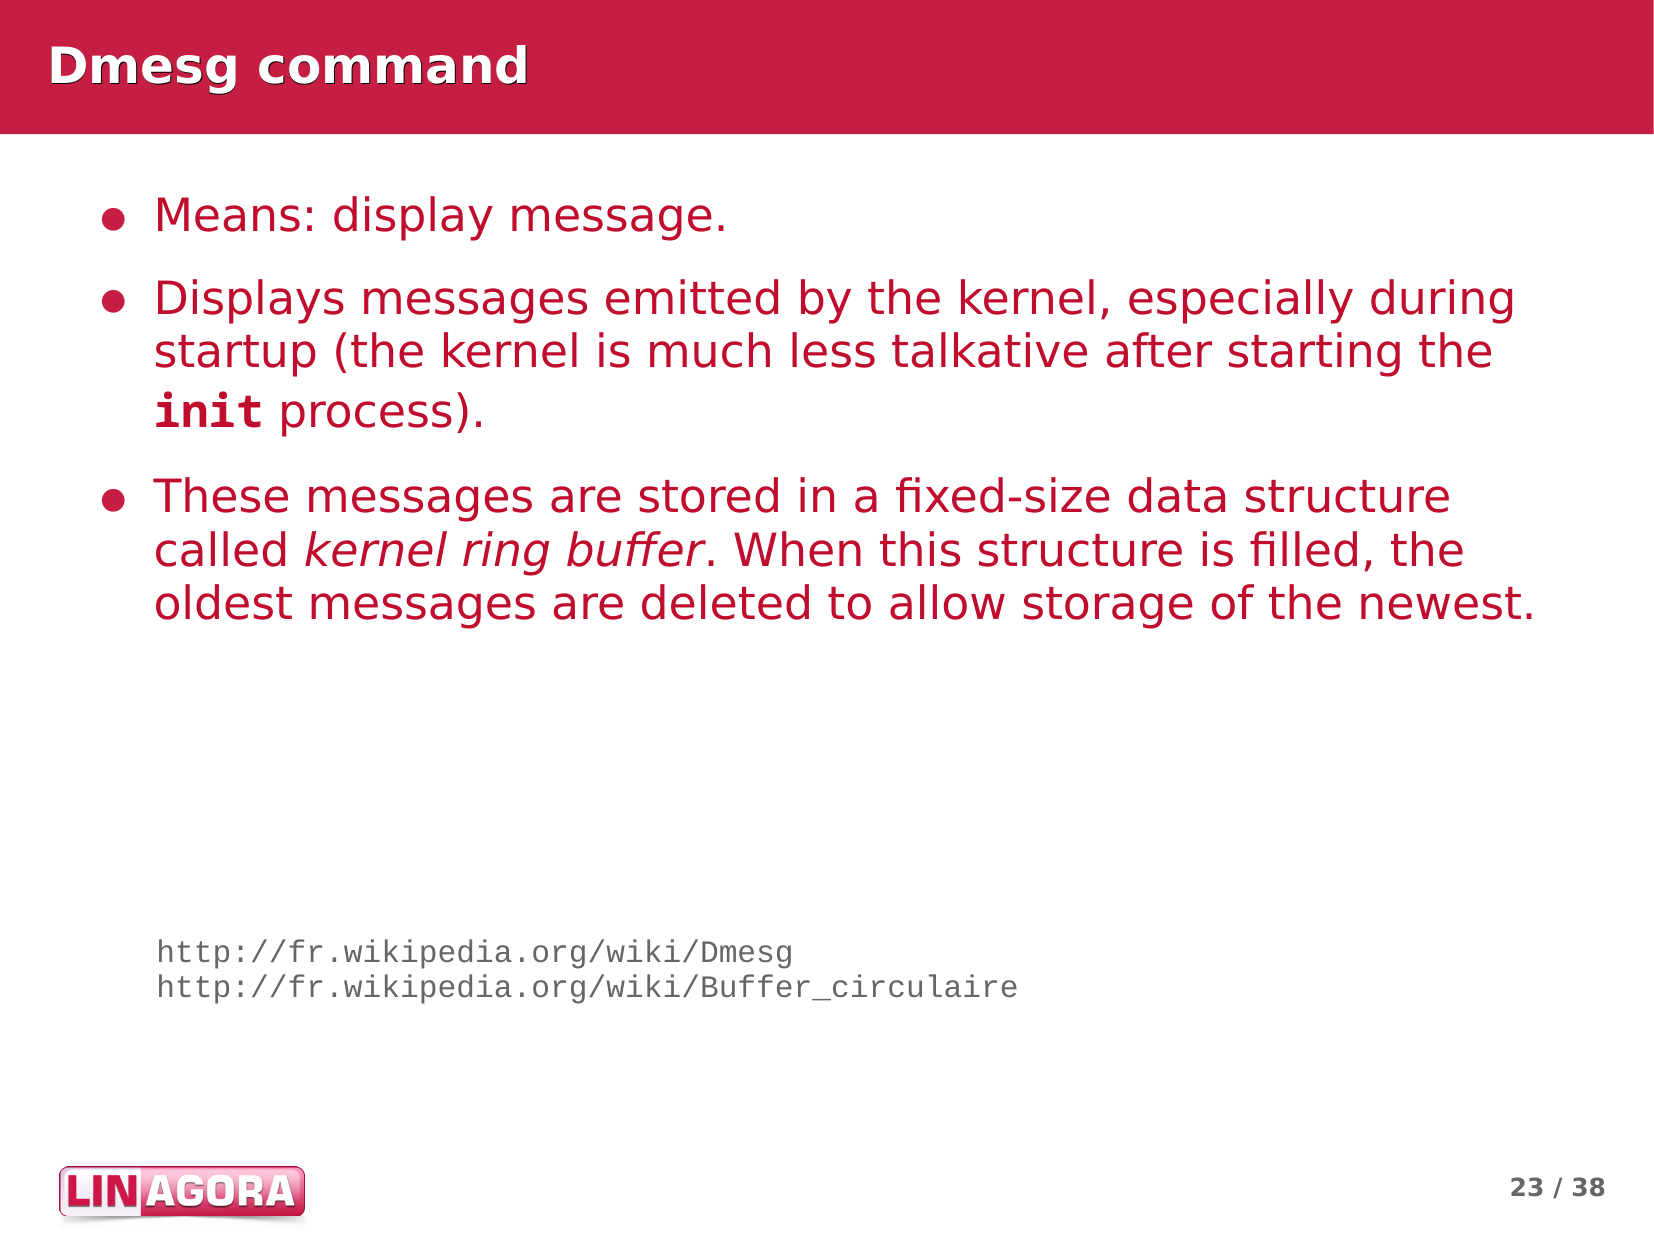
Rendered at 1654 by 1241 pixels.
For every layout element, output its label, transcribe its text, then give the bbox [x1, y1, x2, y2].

title Dmesg command [47, 7, 1624, 126]
picture [59, 1166, 308, 1229]
text_box http://fr.wikipedia.org/wiki/Dmesg http://fr.wikipedia.org/wiki/Buffer_circulaire [141, 928, 1512, 1016]
list Means: display message. Displays messages emitted by the kernel, especially during startup (the kernel is much less talkative after starting the init process). These messages are stored in a fixed-size data structure called kernel ring buffer. When this structure is filled, the oldest messages are deleted to allow storage of the newest. [82, 188, 1571, 1134]
